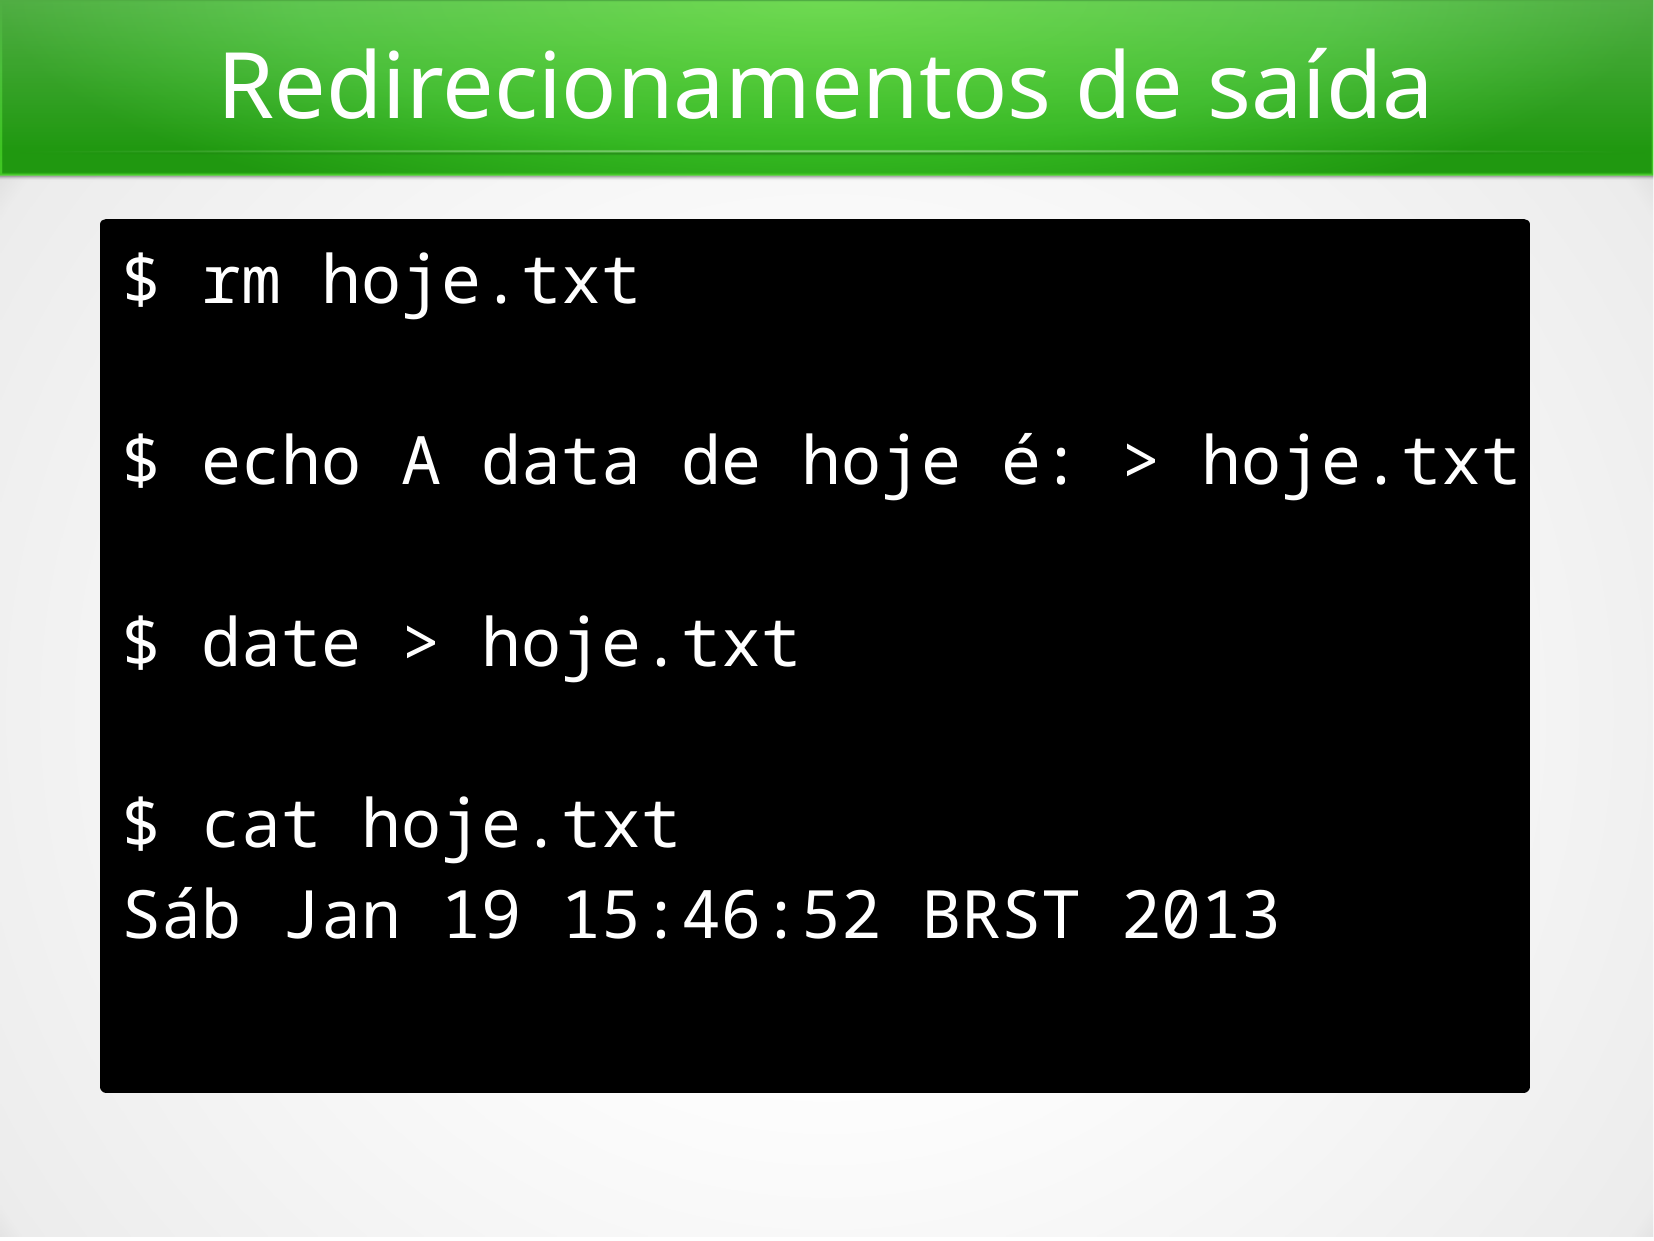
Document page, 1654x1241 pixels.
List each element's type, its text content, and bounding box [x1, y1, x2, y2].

picture [0, 0, 1654, 1237]
text_box $ rm hoje.txt $ echo A data de hoje é: > hoje.txt $ date > hoje.txt $ cat hoje.txt Sáb Jan 19 15:46:52 BRST 2013 [106, 224, 1524, 1087]
title Redirecionamentos de saída [82, 11, 1571, 154]
